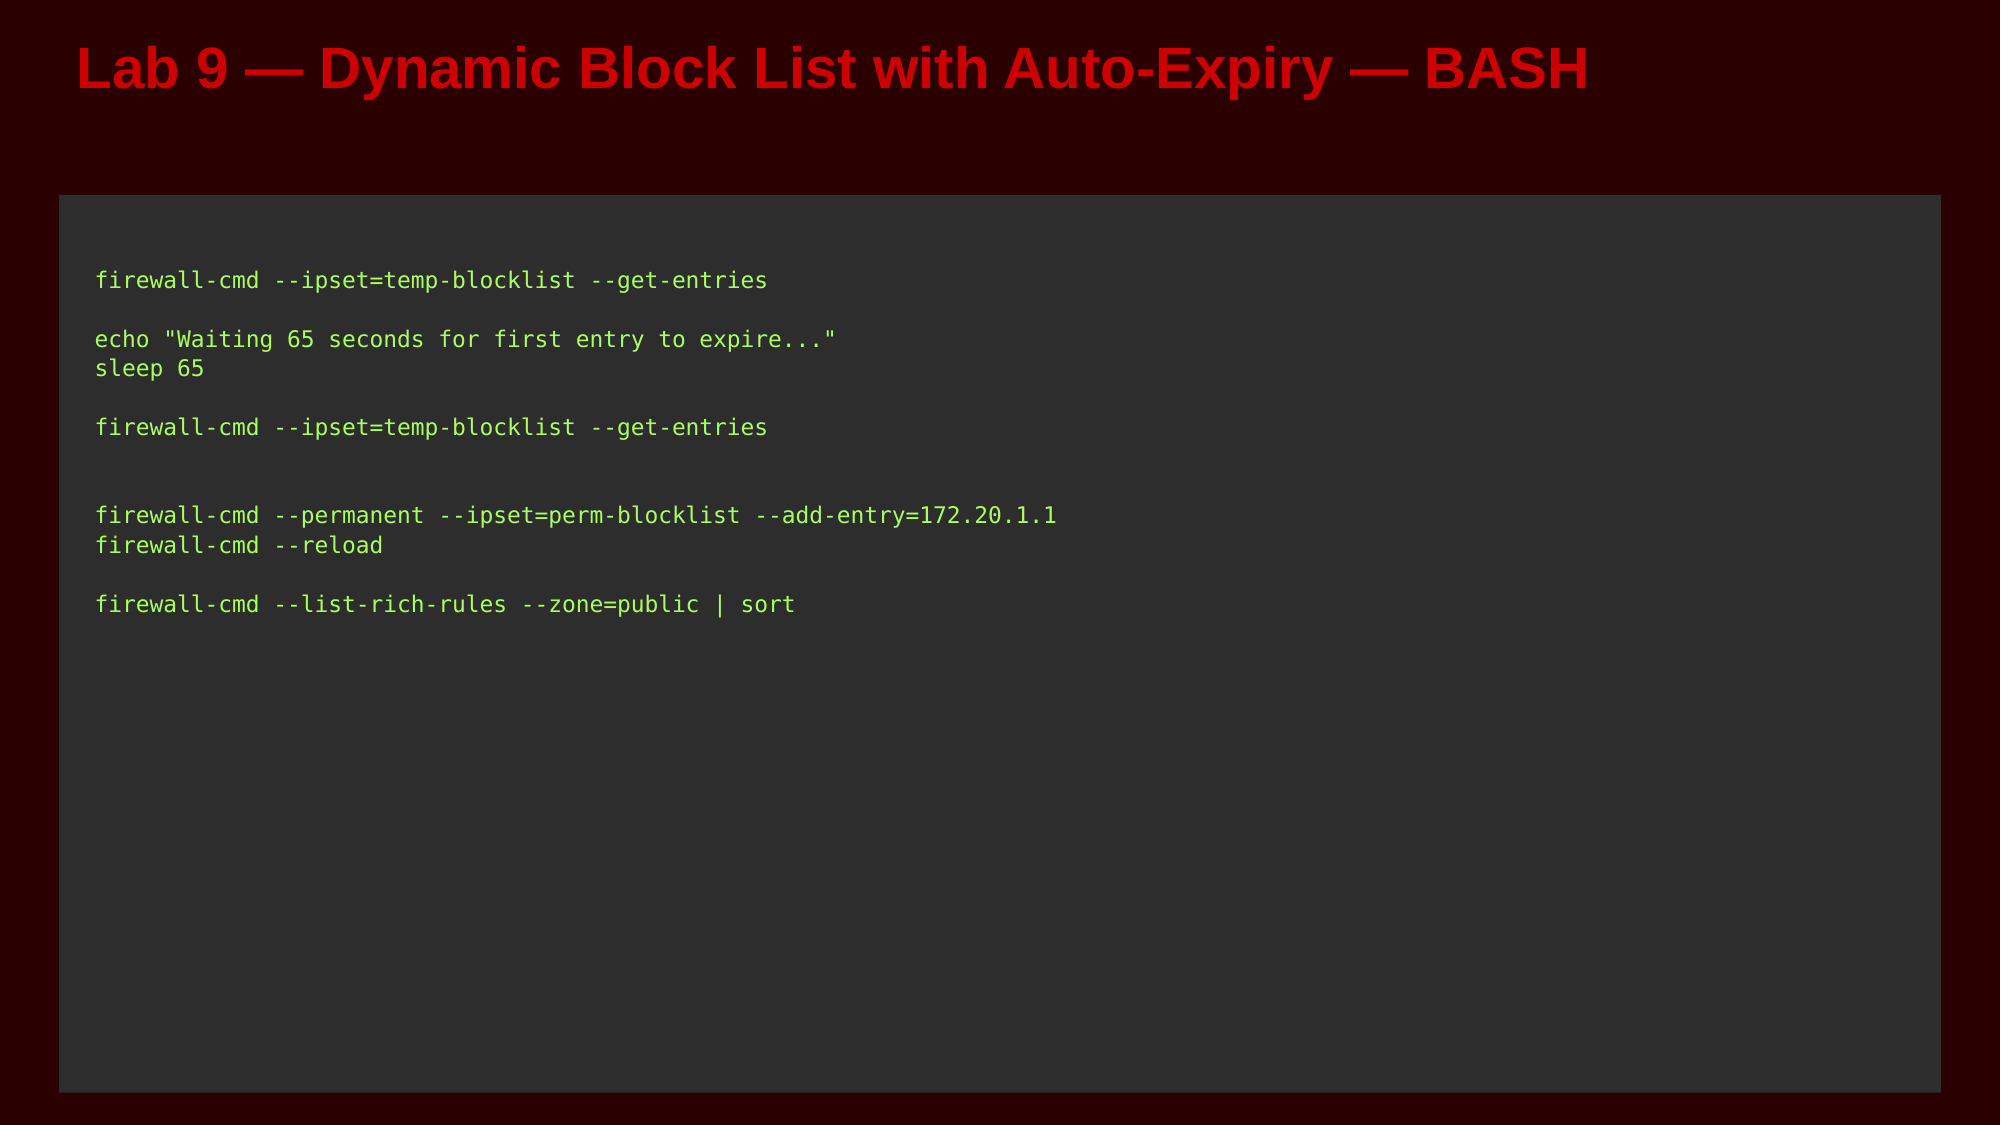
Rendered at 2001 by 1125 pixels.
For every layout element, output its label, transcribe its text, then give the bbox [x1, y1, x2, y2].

text_box Lab 9 — Dynamic Block List with Auto-Expiry — BASH [59, 23, 1942, 178]
text_box firewall-cmd --ipset=temp-blocklist --get-entries echo "Waiting 65 seconds for first entry to expire..." sleep 65 firewall-cmd --ipset=temp-blocklist --get-entries firewall-cmd --permanent --ipset=perm-blocklist --add-entry=172.20.1.1 firewall-cmd --reload firewall-cmd --list-rich-rules --zone=public | sort [59, 194, 1942, 1093]
